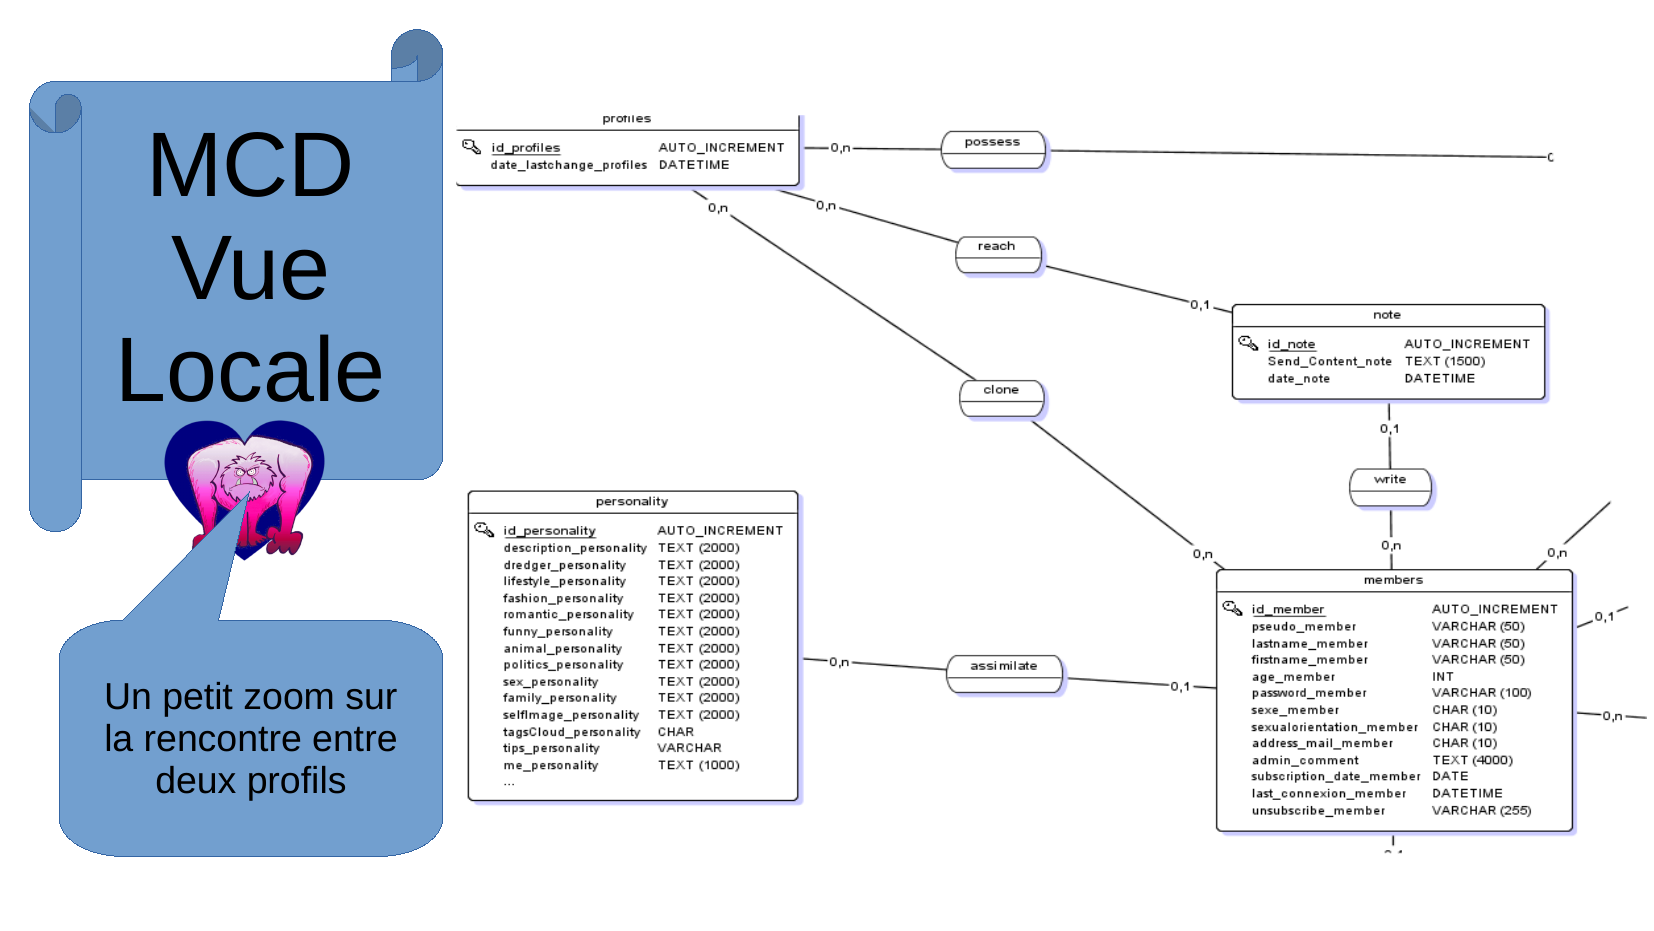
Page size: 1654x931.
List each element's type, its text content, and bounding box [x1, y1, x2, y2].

text_box [29, 81, 164, 532]
title MCD Vue Locale [88, 62, 414, 473]
picture [164, 420, 325, 562]
text_box Un petit zoom sur la rencontre entre deux profils [59, 491, 443, 857]
text_box [325, 29, 443, 480]
picture [456, 115, 1647, 854]
